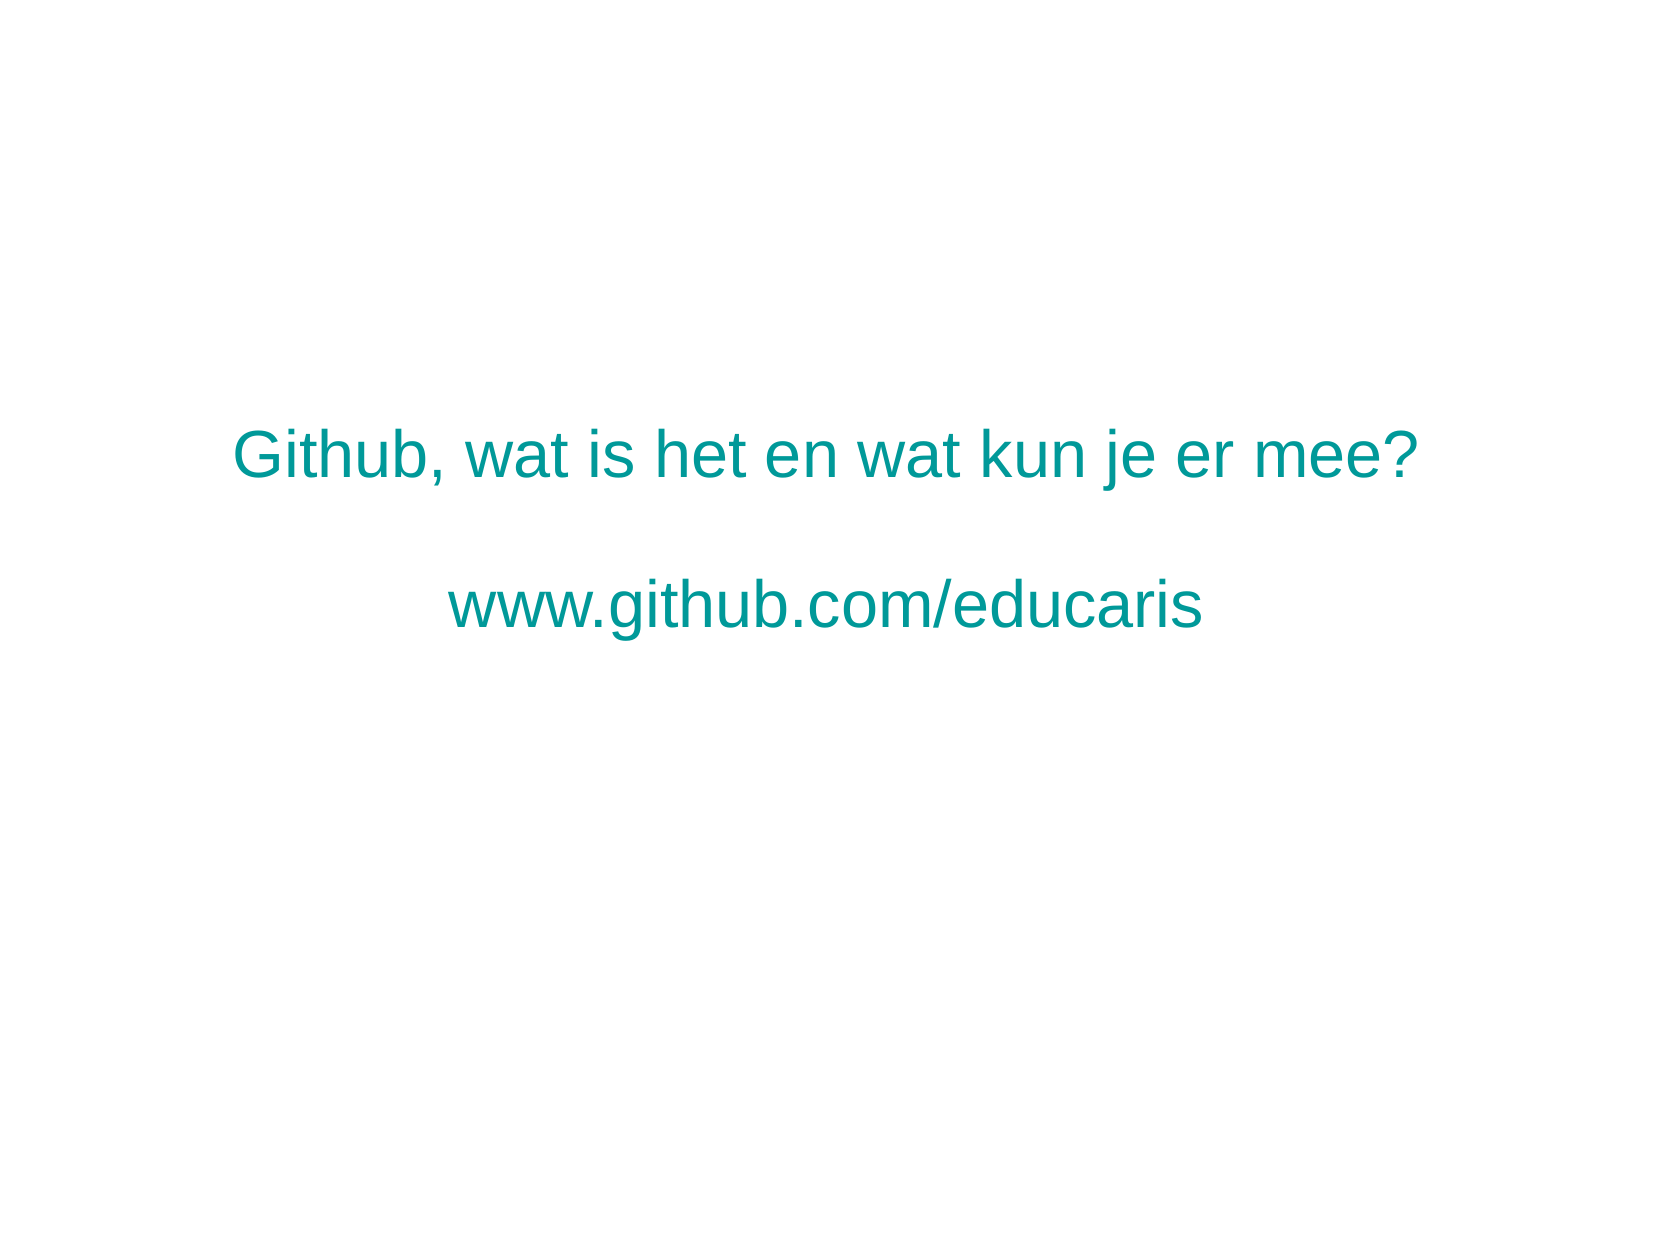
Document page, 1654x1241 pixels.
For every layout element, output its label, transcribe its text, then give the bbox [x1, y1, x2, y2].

subtitle Github, wat is het en wat kun je er mee? www.github.com/educaris [82, 49, 1571, 1010]
